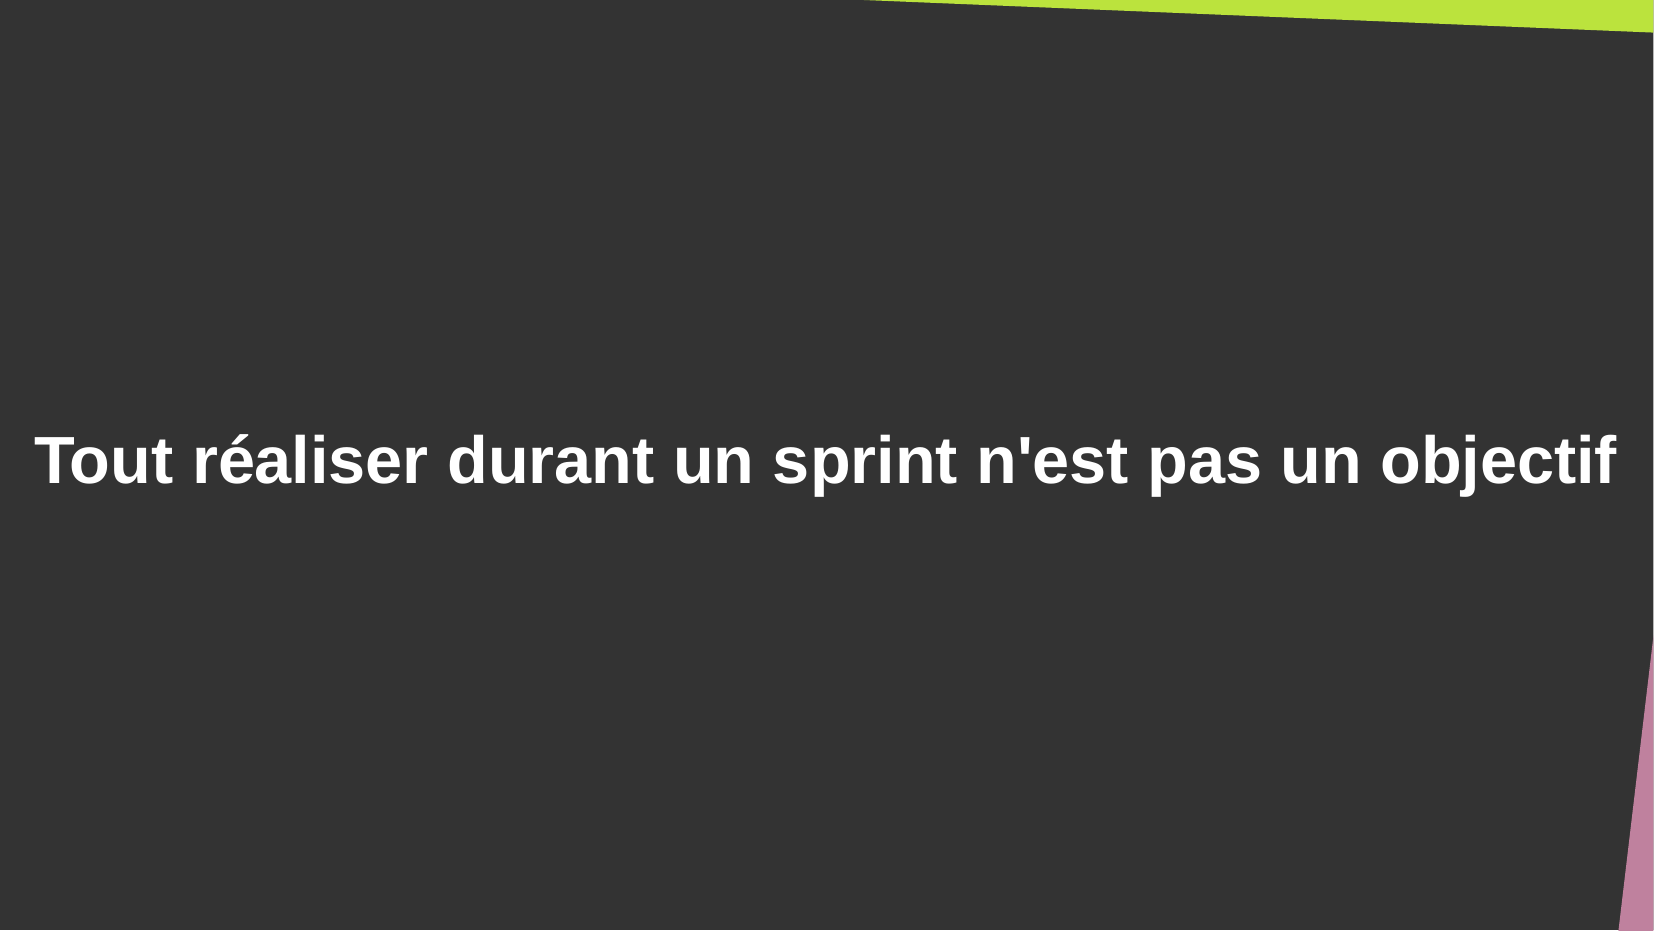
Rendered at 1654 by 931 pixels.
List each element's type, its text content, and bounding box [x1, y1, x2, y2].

text_box [1618, 631, 1654, 931]
title Tout réaliser durant un sprint n'est pas un objectif [31, 423, 1622, 507]
text_box [863, 0, 1654, 33]
